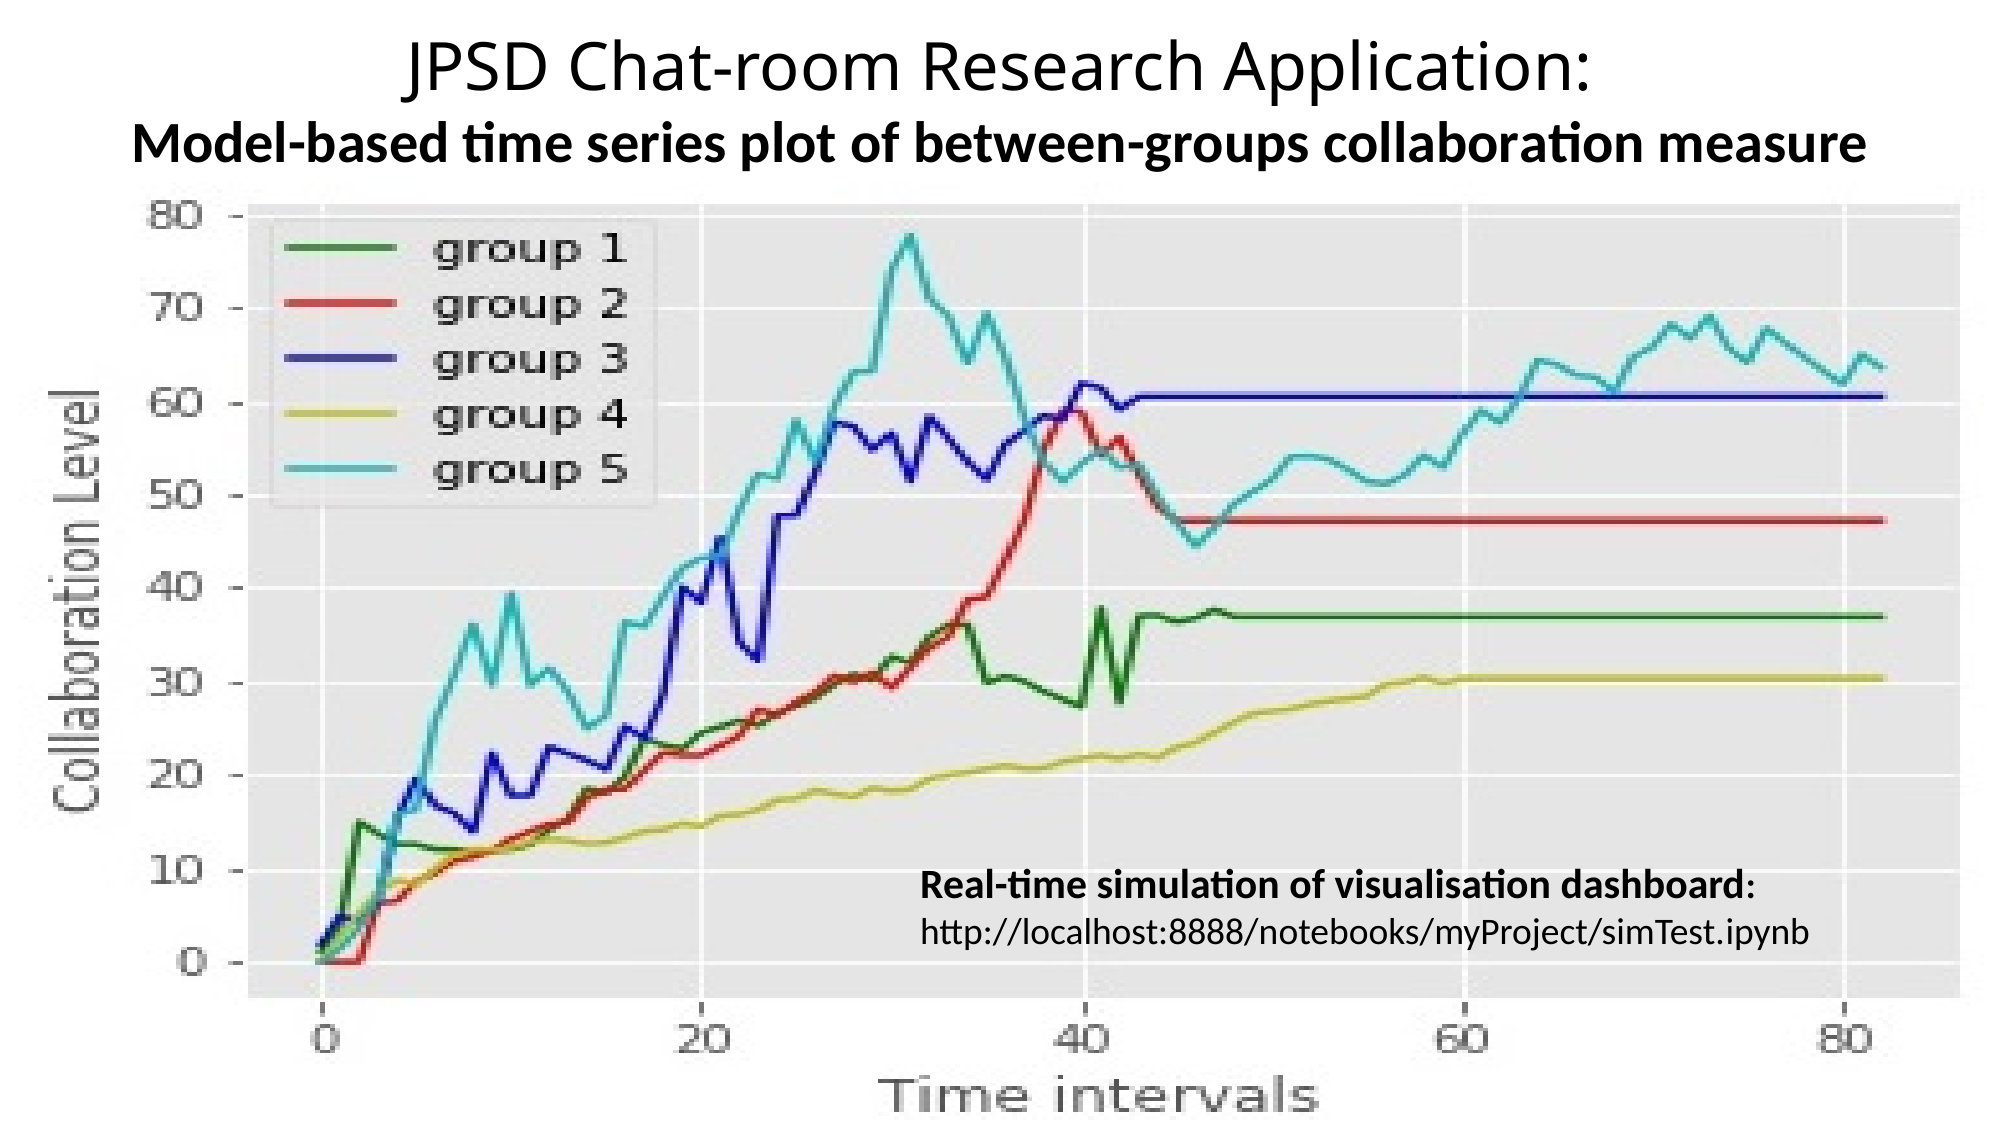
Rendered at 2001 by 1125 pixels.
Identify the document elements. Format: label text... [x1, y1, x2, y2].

picture [18, 182, 2000, 1120]
text_box Real-time simulation of visualisation dashboard: http://localhost:8888/notebooks/myProject/simTest.ipynb [905, 849, 1957, 961]
text_box JPSD Chat-room Research Application: Model-based time series plot of between-groups collaboration measure [44, 16, 1956, 181]
